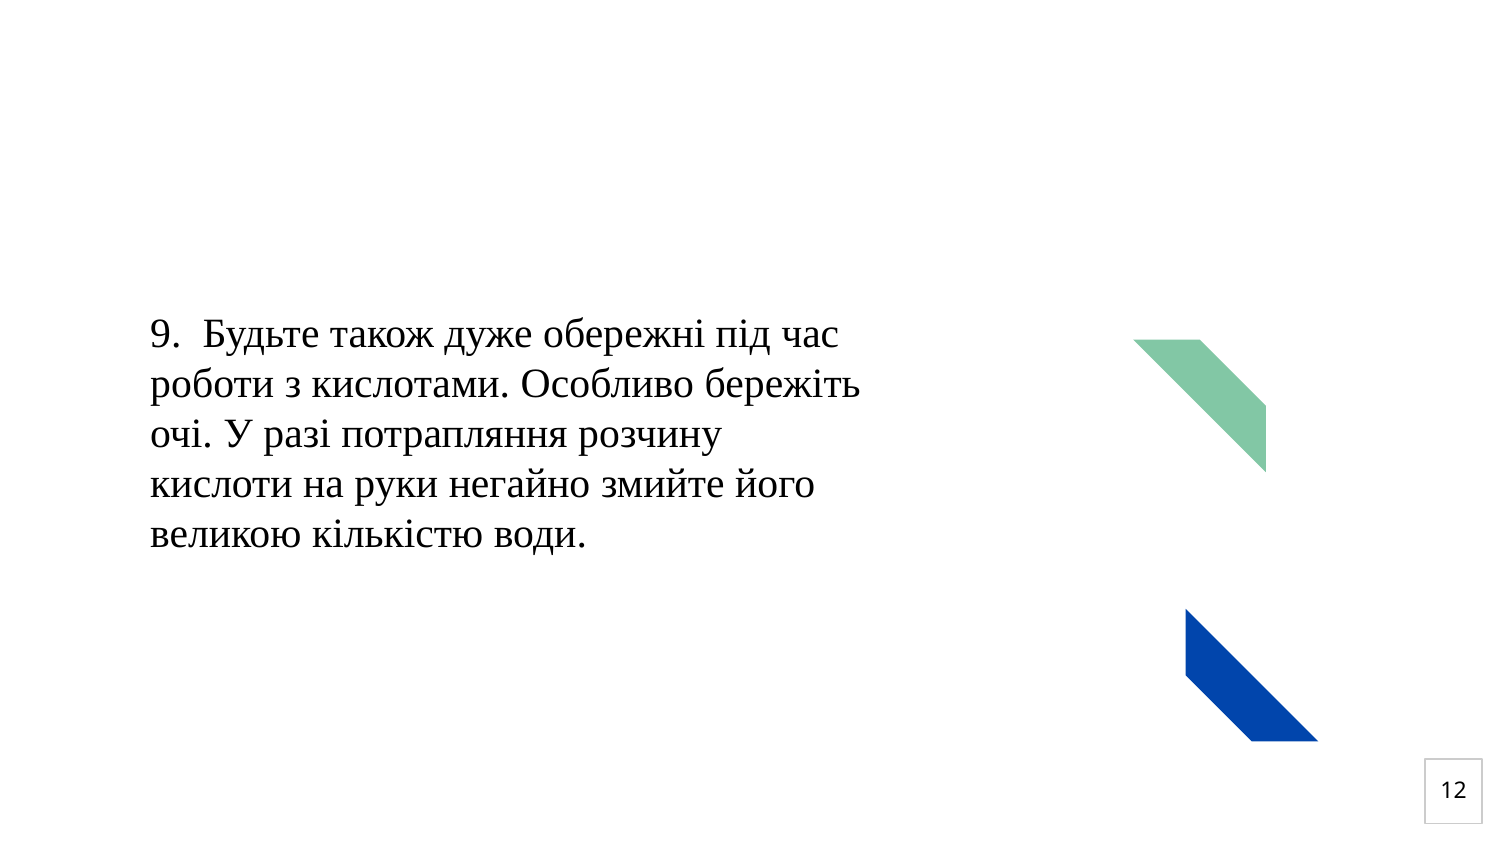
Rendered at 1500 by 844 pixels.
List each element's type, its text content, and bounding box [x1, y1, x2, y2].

slide_number <number> [1425, 758, 1482, 824]
title 9. Будьте також дуже обережні під час роботи з кислотами. Особливо бережіть очі. У разі потрапляння розчину кислоти на руки негайно змийте його великою кількістю води. [135, 142, 888, 720]
